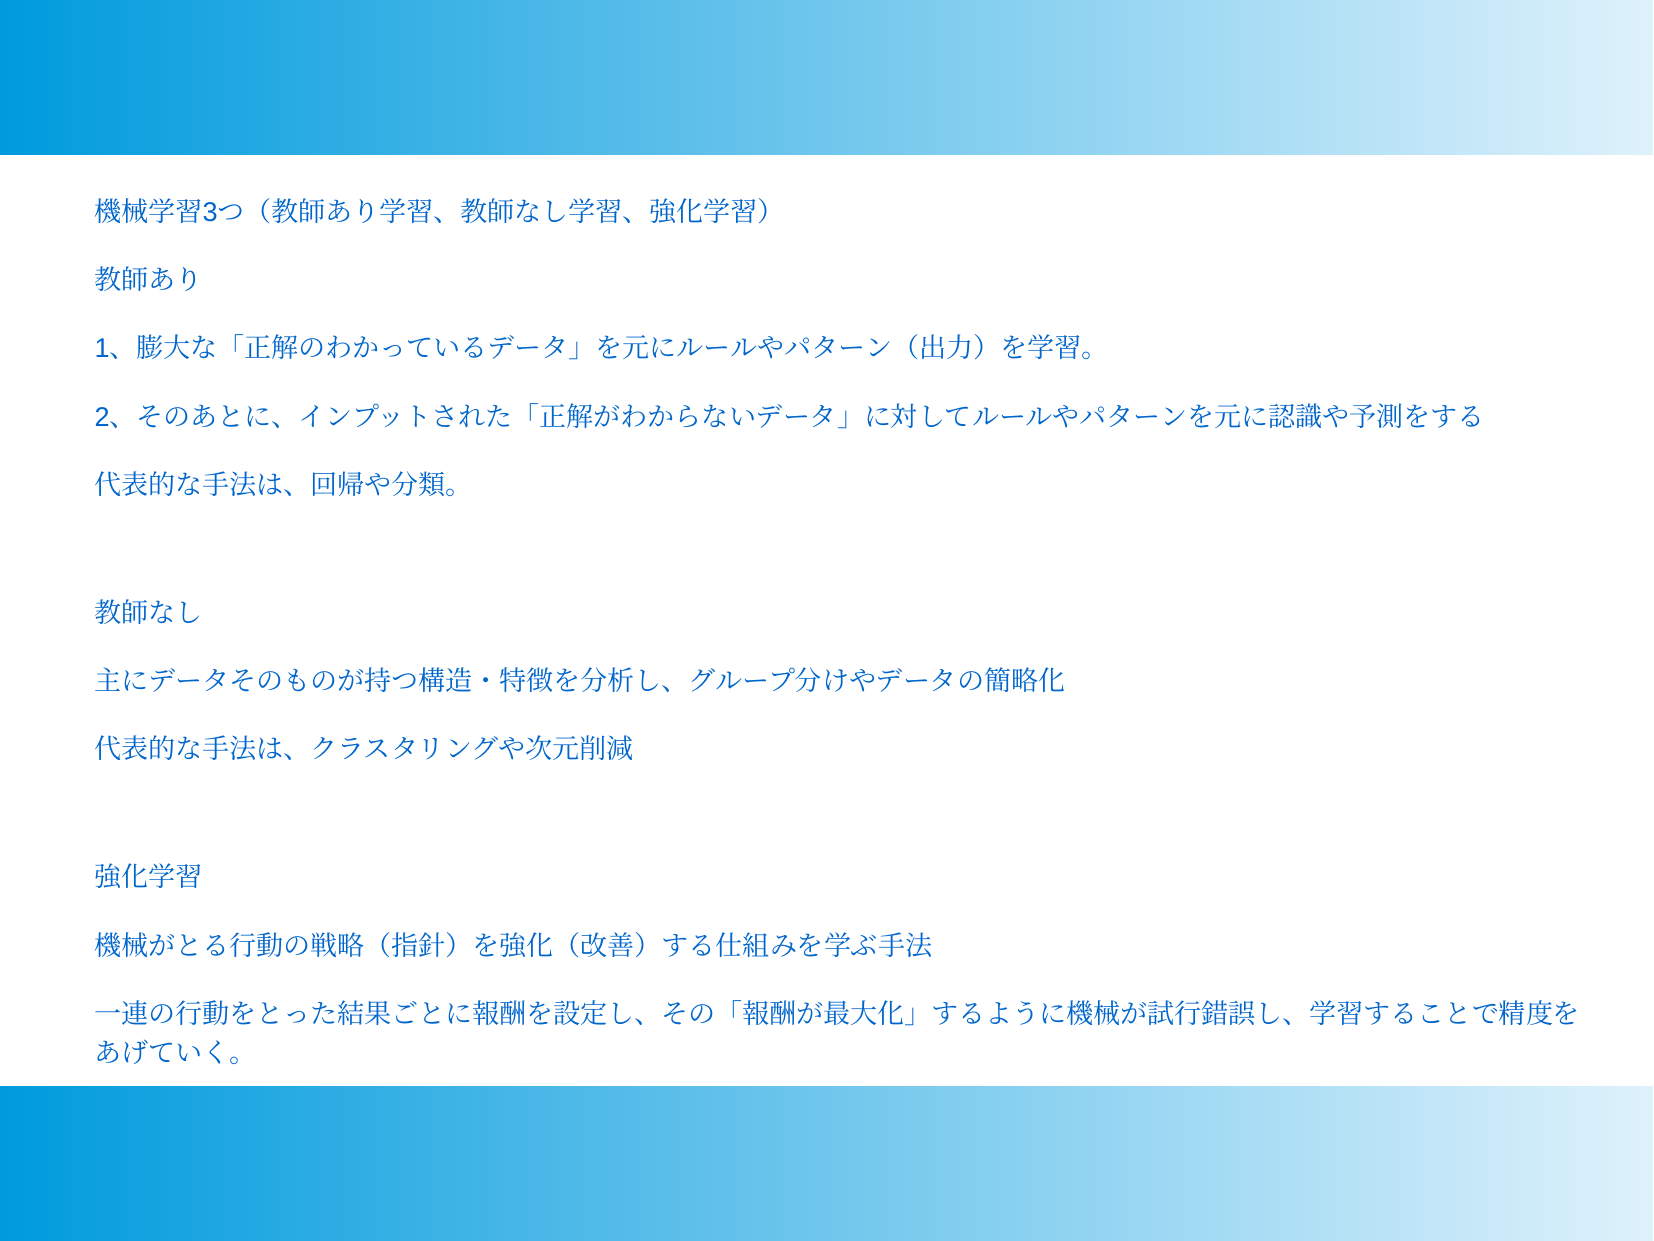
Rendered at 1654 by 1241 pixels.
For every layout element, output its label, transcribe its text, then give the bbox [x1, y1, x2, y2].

list 機械学習3つ（教師あり学習、教師なし学習、強化学習） 教師あり 1、膨大な「正解のわかっているデータ」を元にルールやパターン（出力）を学習。 2、そのあとに、インプットされた「正解がわからないデータ」に対してルールやパターンを元に認識や予測をする 代表的な手法は、回帰や分類。 教師なし 主にデータそのものが持つ構造・特徴を分析し、グループ分けやデータの簡略化 代表的な手法は、クラスタリングや次元削減 強化学習 機械がとる行動の戦略（指針）を強化（改善）する仕組みを学ぶ手法 一連の行動をとった結果ごとに報酬を設定し、その「報酬が最大化」するように機械が試行錯誤し、学習することで精度をあげていく。 [94, 190, 1583, 910]
